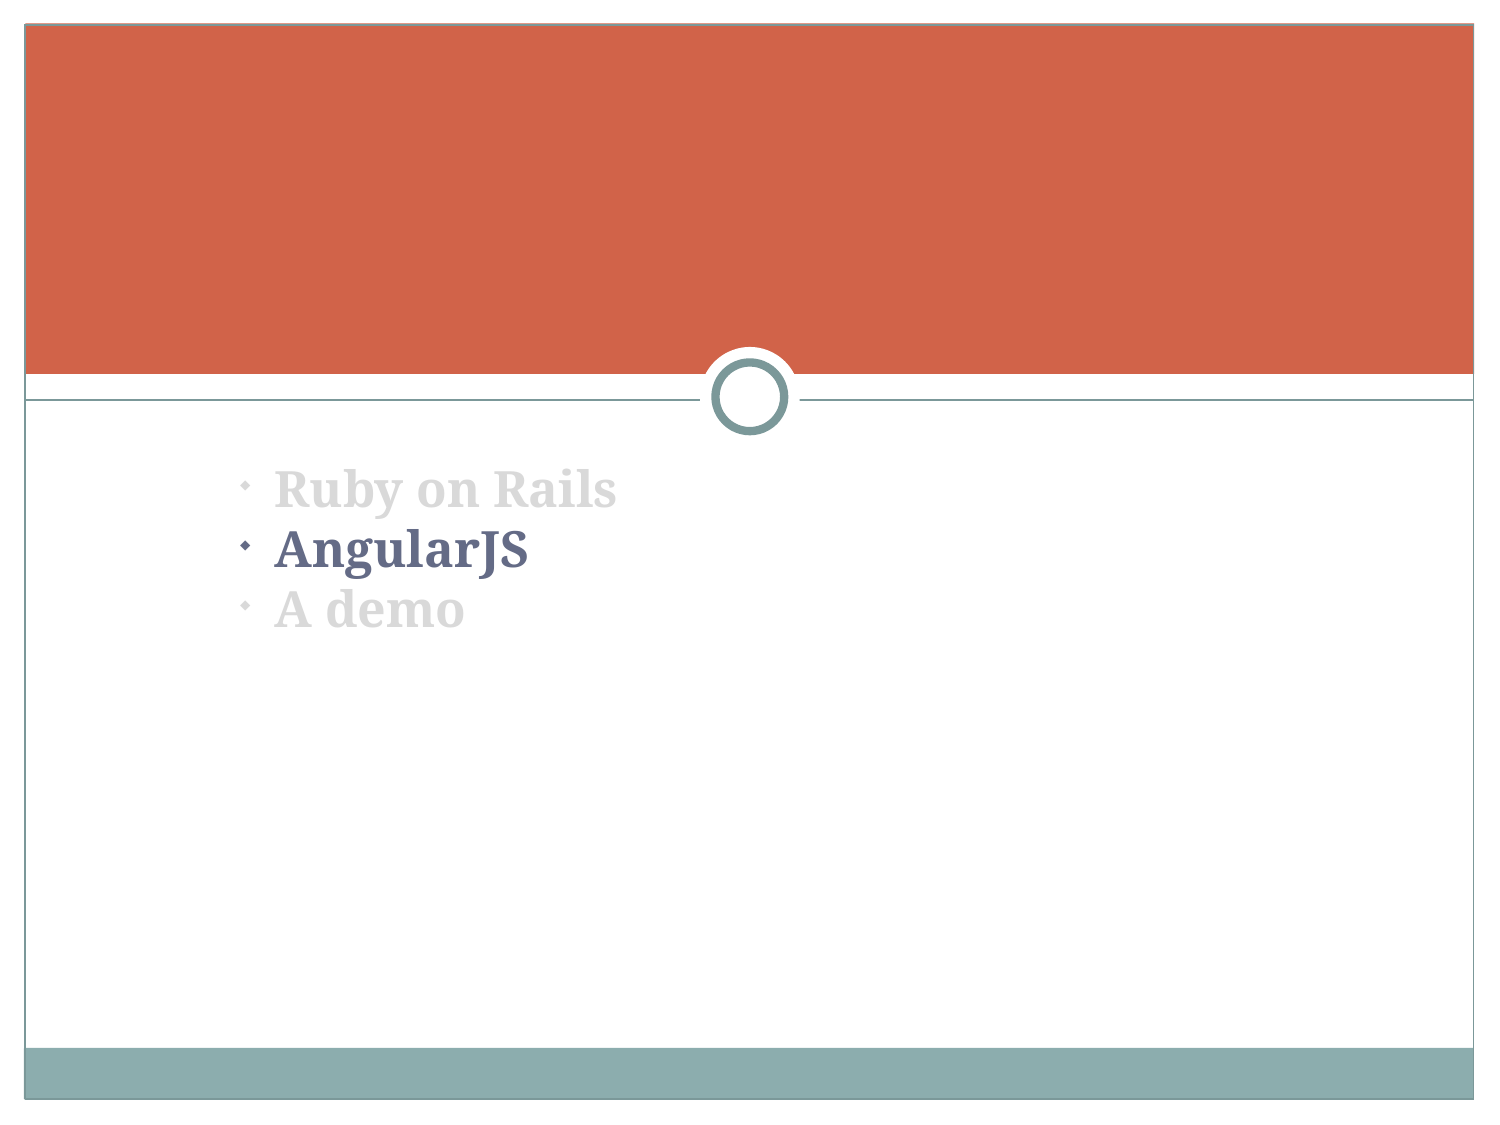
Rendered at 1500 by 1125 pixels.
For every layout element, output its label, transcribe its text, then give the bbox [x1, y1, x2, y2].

text_box Ruby on Rails AngularJS A demo [224, 449, 1288, 725]
